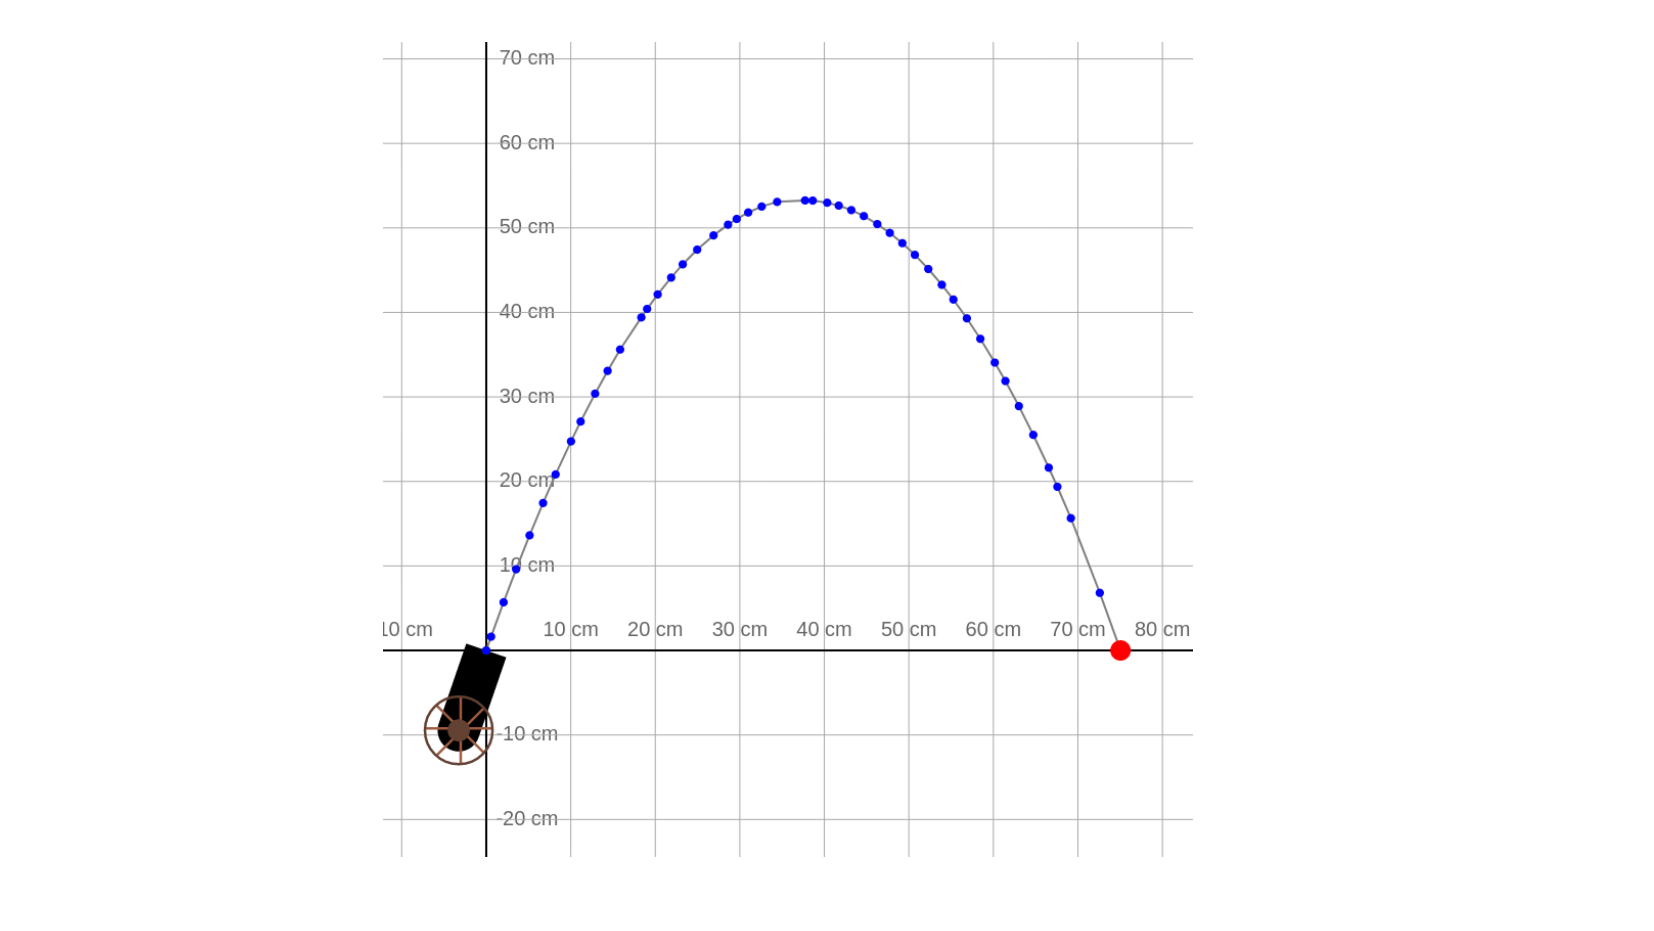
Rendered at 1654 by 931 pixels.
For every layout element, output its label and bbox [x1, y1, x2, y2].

picture [383, 42, 1193, 857]
